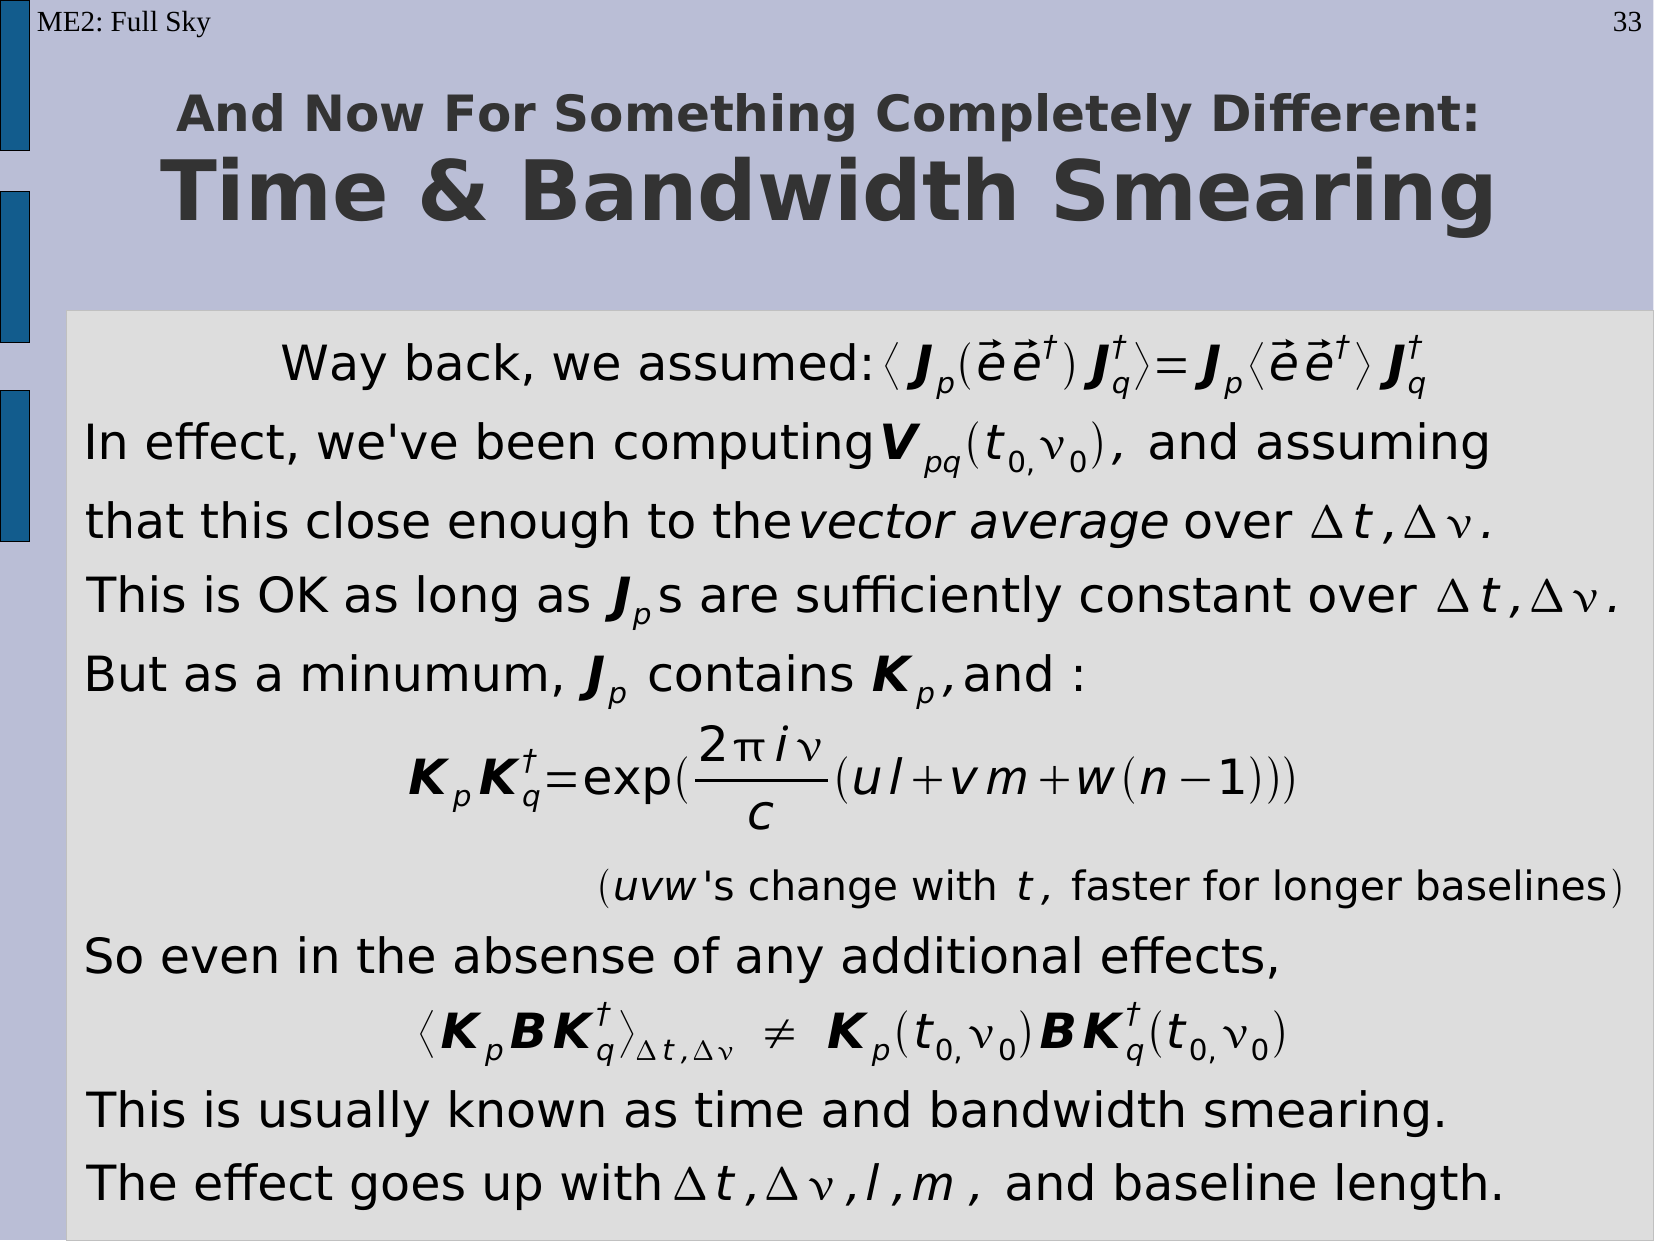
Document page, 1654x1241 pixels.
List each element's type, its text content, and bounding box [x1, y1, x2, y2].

title And Now For Something Completely Different: Time & Bandwidth Smearing [123, 59, 1536, 267]
chart [77, 324, 1629, 1215]
